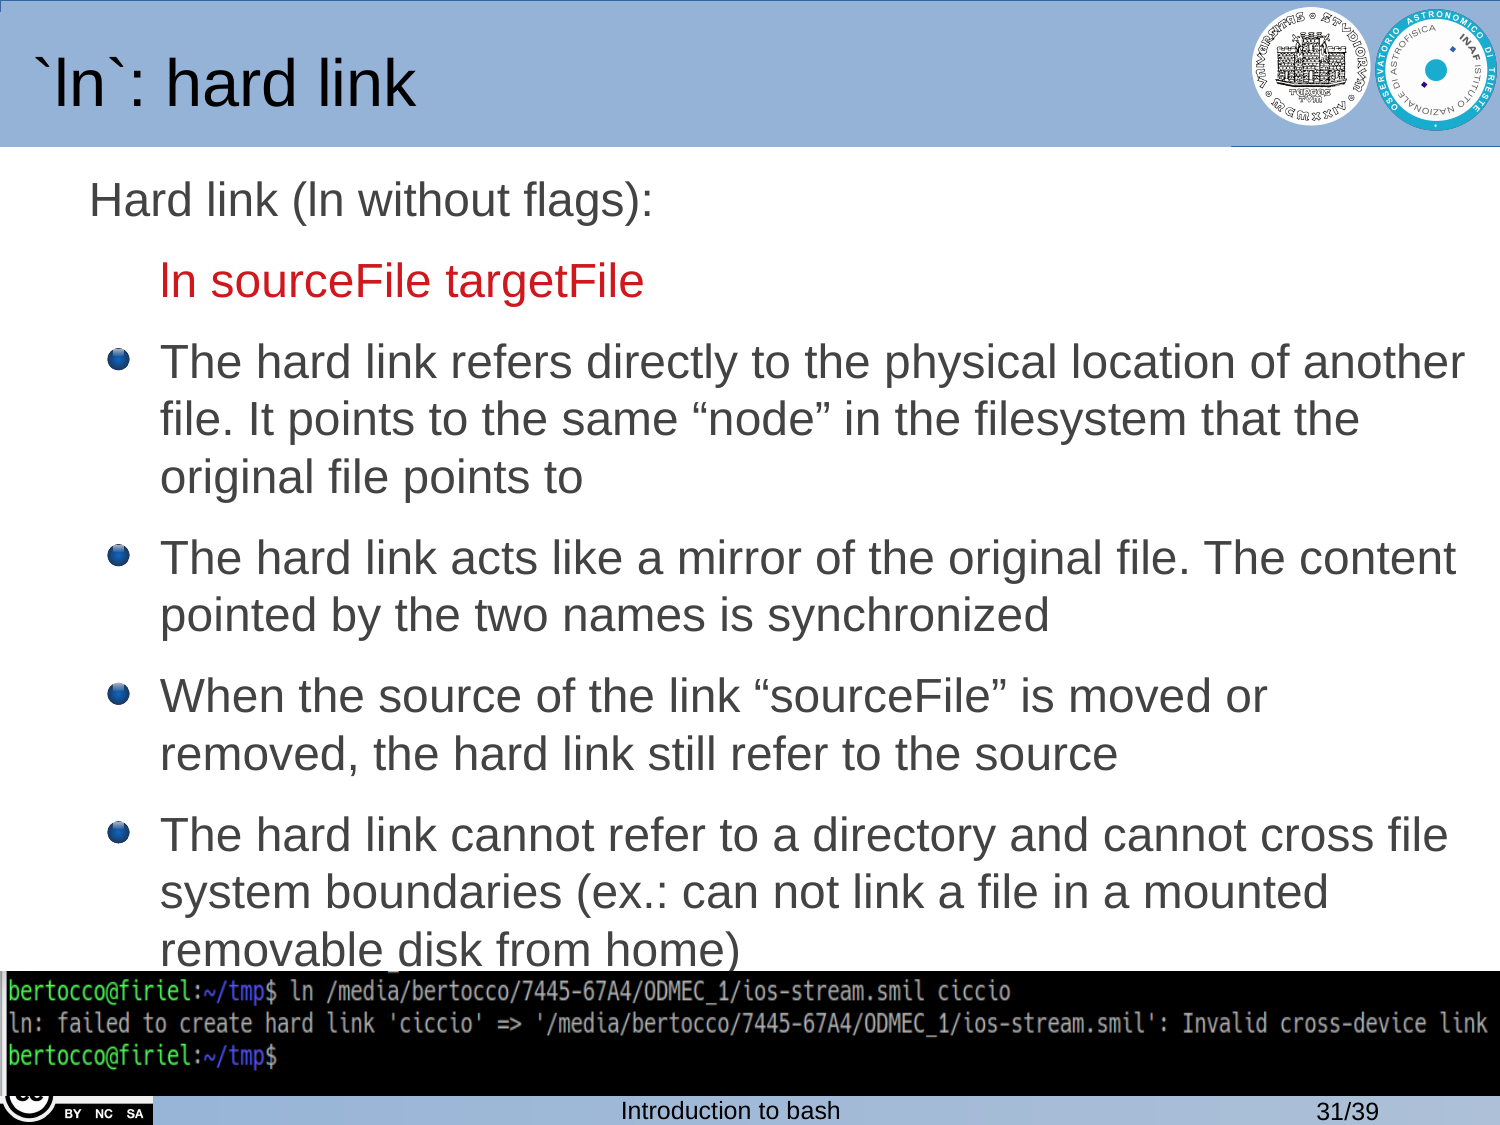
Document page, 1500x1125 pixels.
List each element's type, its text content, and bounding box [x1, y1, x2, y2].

picture [0, 971, 1500, 1125]
picture [1252, 0, 1500, 156]
text_box `ln`: hard link [0, 11, 1232, 147]
list Hard link (ln without flags): ln sourceFile targetFile The hard link refers directly to the physical location of another file. It points to the same “node” in the filesystem that the original file points to The hard link acts like a mirror of the original file. The content pointed by the two names is synchronized When the source of the link “sourceFile” is moved or removed, the hard link still refer to the source The hard link cannot refer to a directory and cannot cross file system boundaries (ex.: can not link a file in a mounted removable disk from home) [3, 160, 1488, 971]
